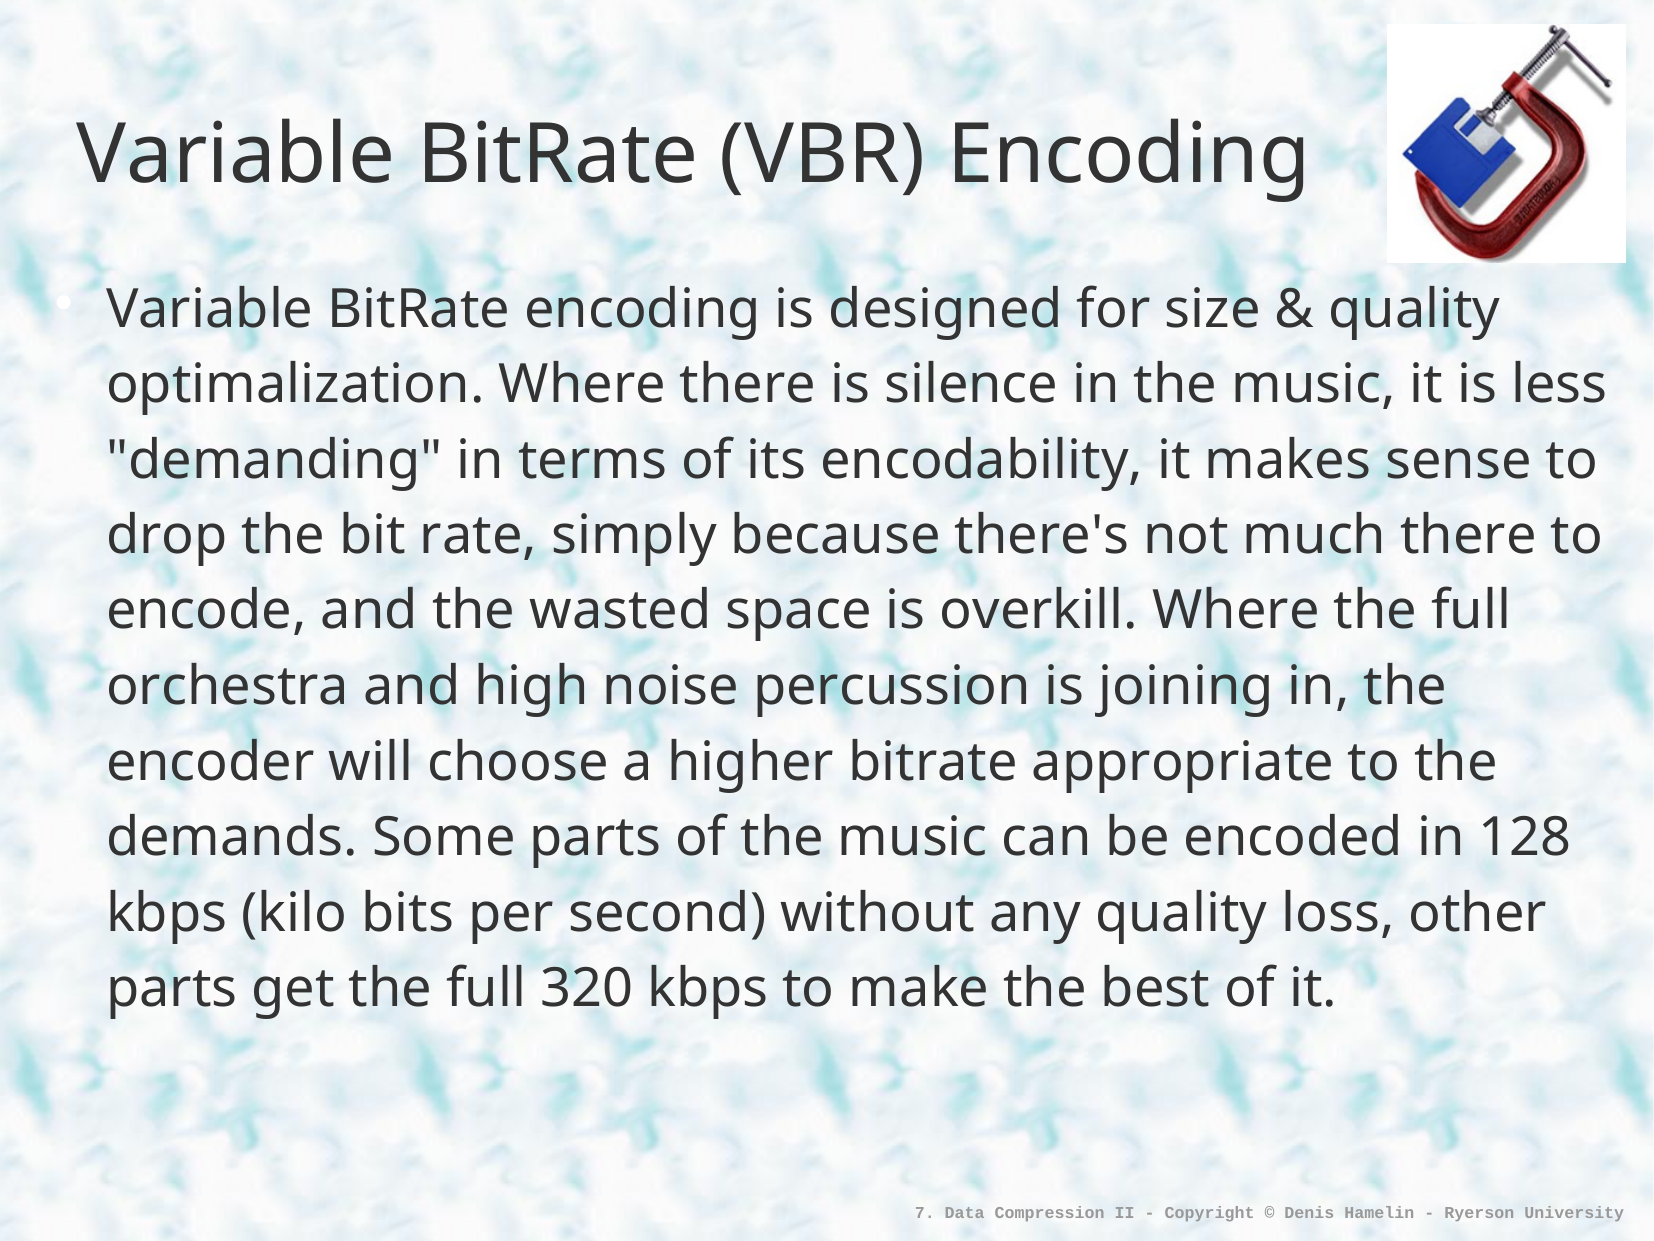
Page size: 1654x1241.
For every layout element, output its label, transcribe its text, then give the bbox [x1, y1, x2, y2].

picture [0, 0, 1654, 1241]
title Variable BitRate (VBR) Encoding [37, 37, 1350, 245]
list Variable BitRate encoding is designed for size & quality optimalization. Where there is silence in the music, it is less "demanding" in terms of its encodability, it makes sense to drop the bit rate, simply because there's not much there to encode, and the wasted space is overkill. Where the full orchestra and high noise percussion is joining in, the encoder will choose a higher bitrate appropriate to the demands. Some parts of the music can be encoded in 128 kbps (kilo bits per second) without any quality loss, other parts get the full 320 kbps to make the best of it. [37, 262, 1613, 1214]
